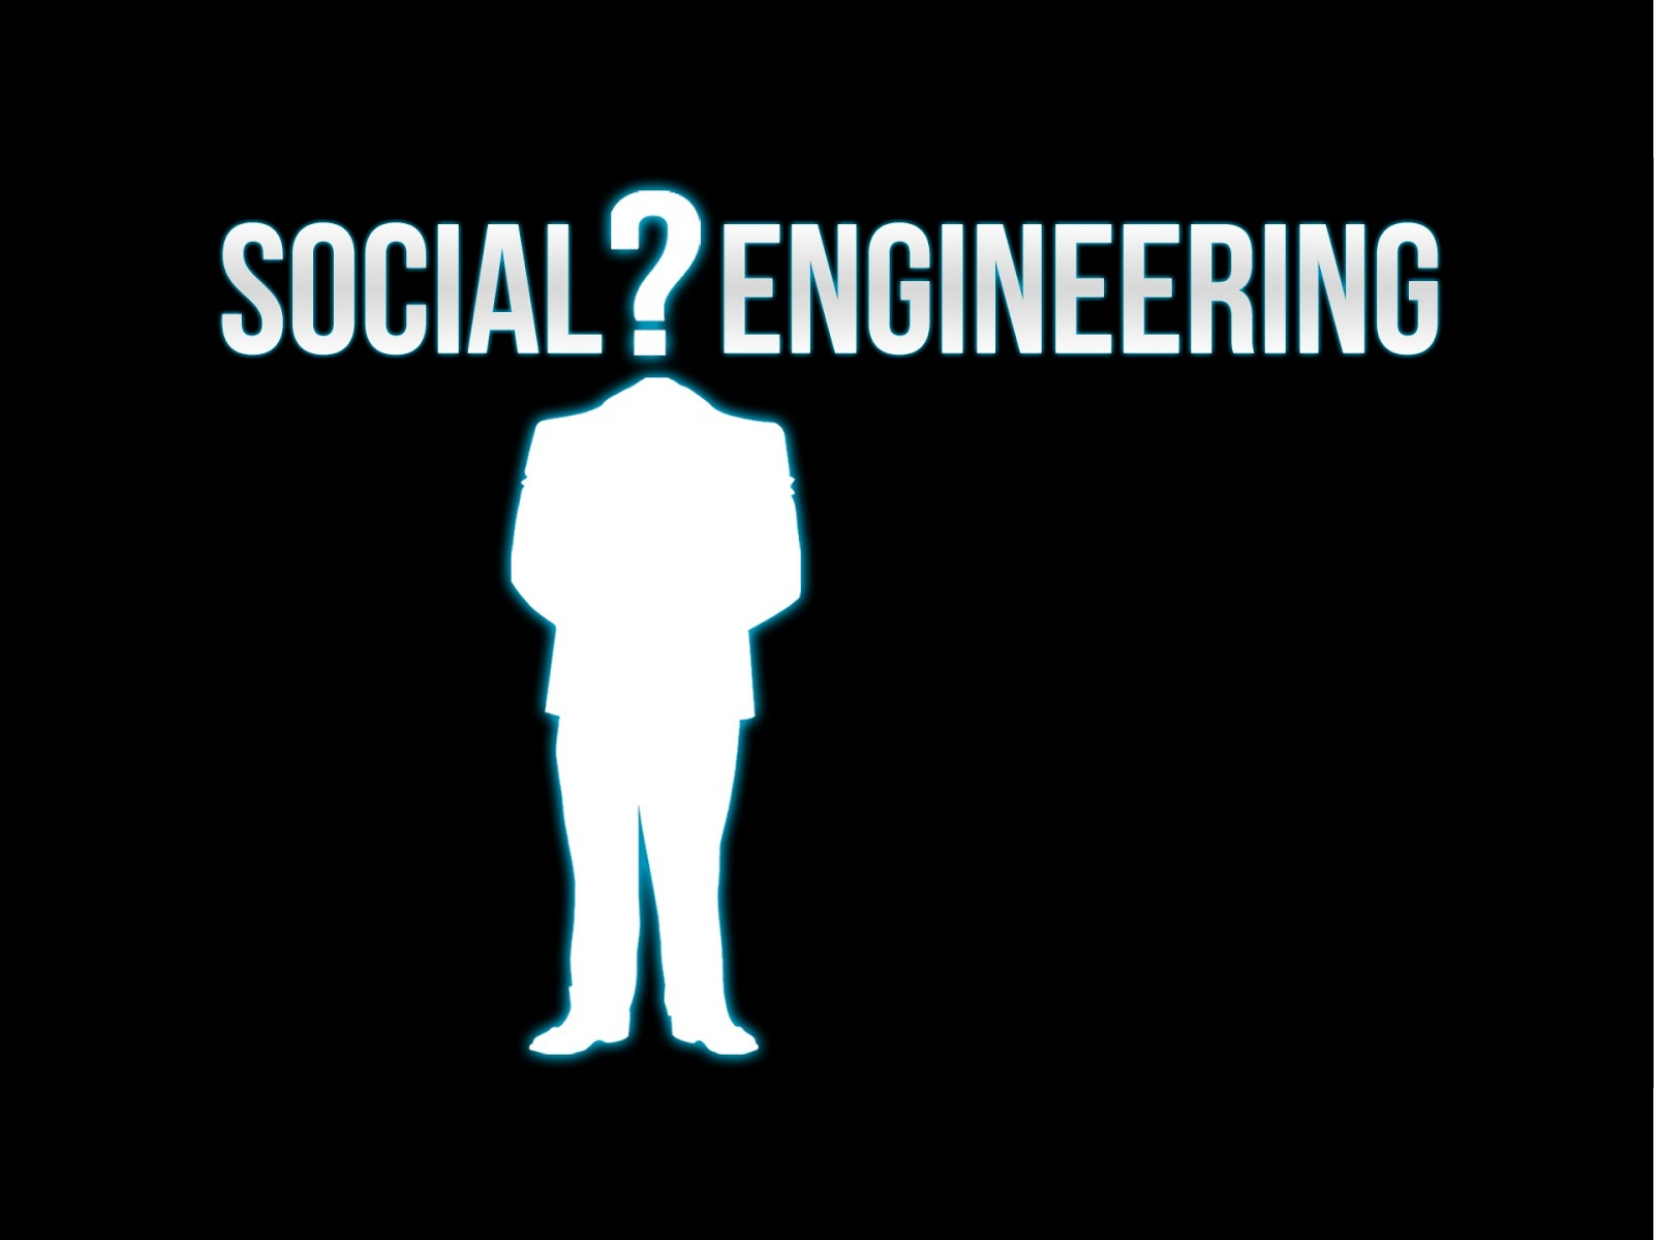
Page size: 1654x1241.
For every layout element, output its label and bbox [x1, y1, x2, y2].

picture [3, 157, 1654, 1088]
